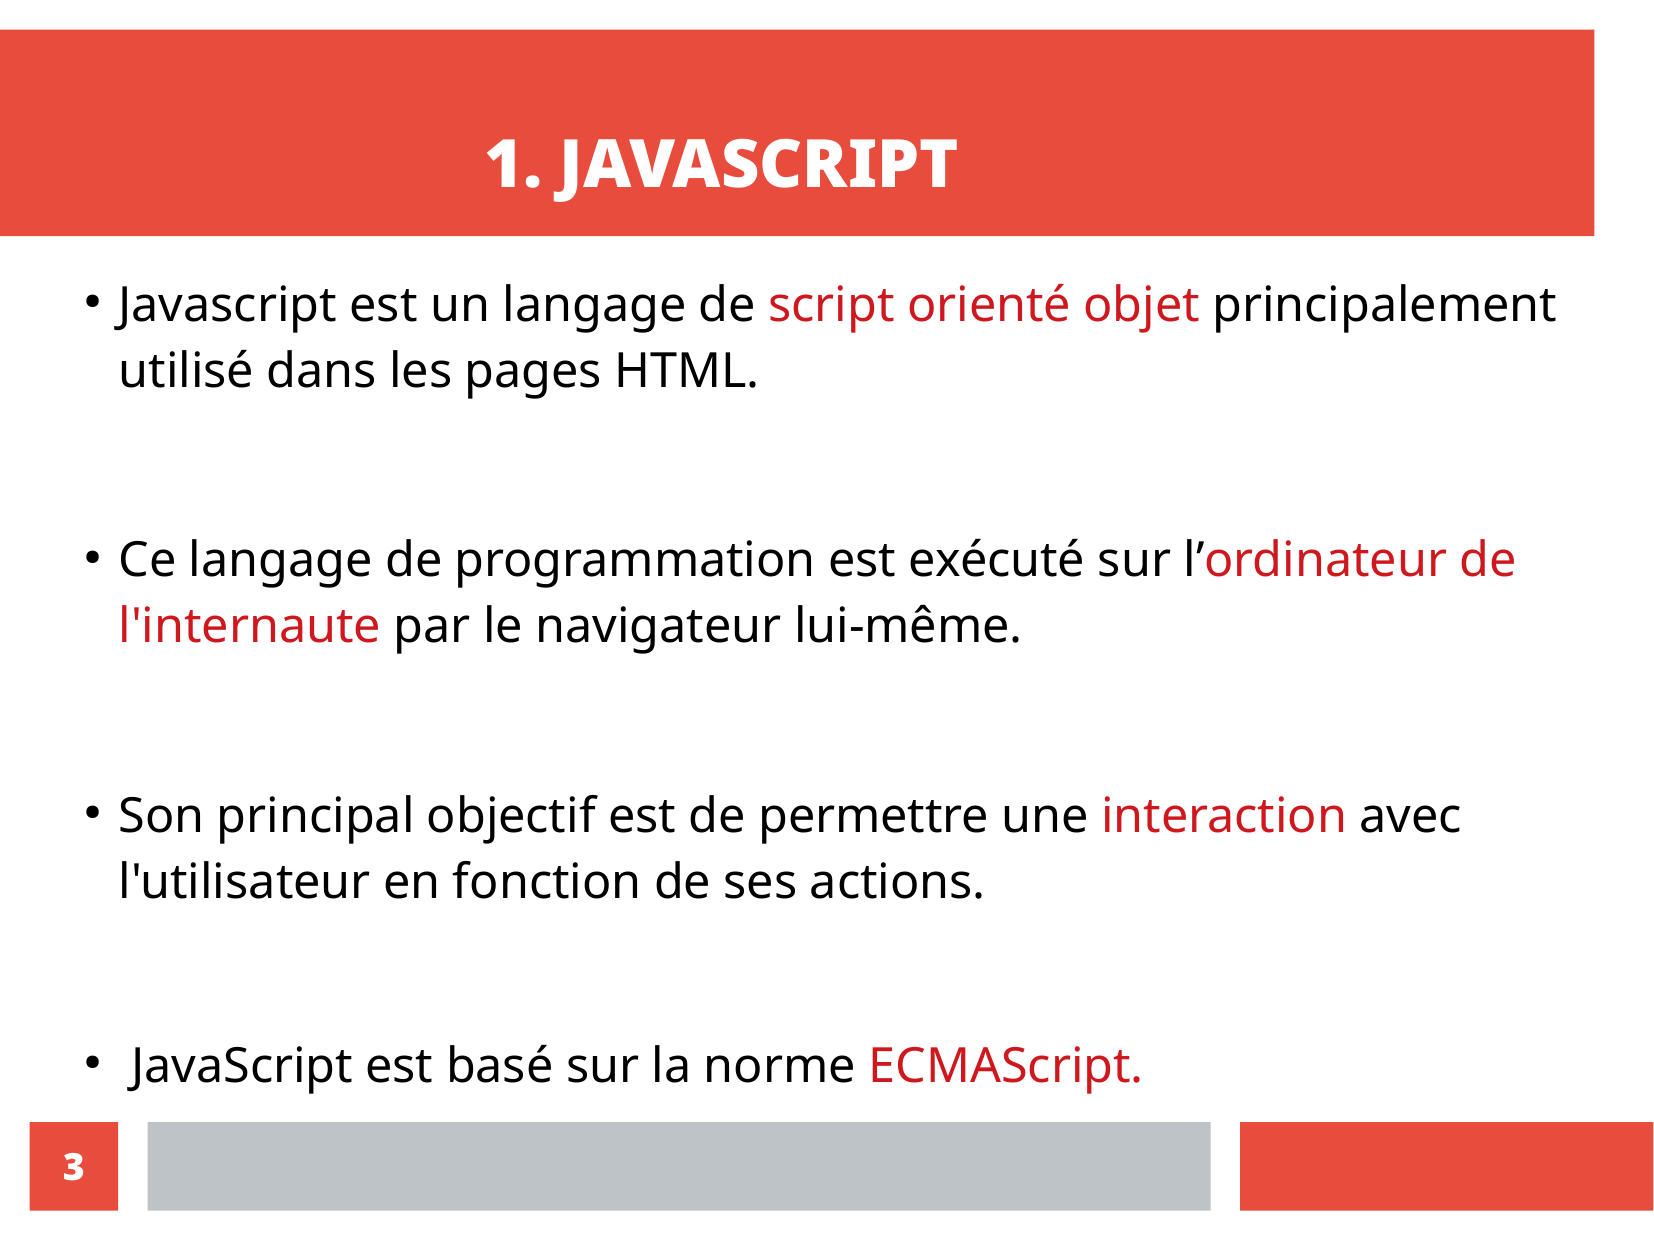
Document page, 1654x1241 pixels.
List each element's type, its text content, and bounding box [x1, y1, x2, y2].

list Javascript est un langage de script orienté objet principalement utilisé dans les pages HTML. Ce langage de programmation est exécuté sur l’ordinateur de l'internaute par le navigateur lui-même. Son principal objectif est de permettre une interaction avec l'utilisateur en fonction de ses actions. JavaScript est basé sur la norme ECMAScript. [84, 269, 1565, 1099]
title 1. JAVASCRIPT [484, 58, 1111, 207]
